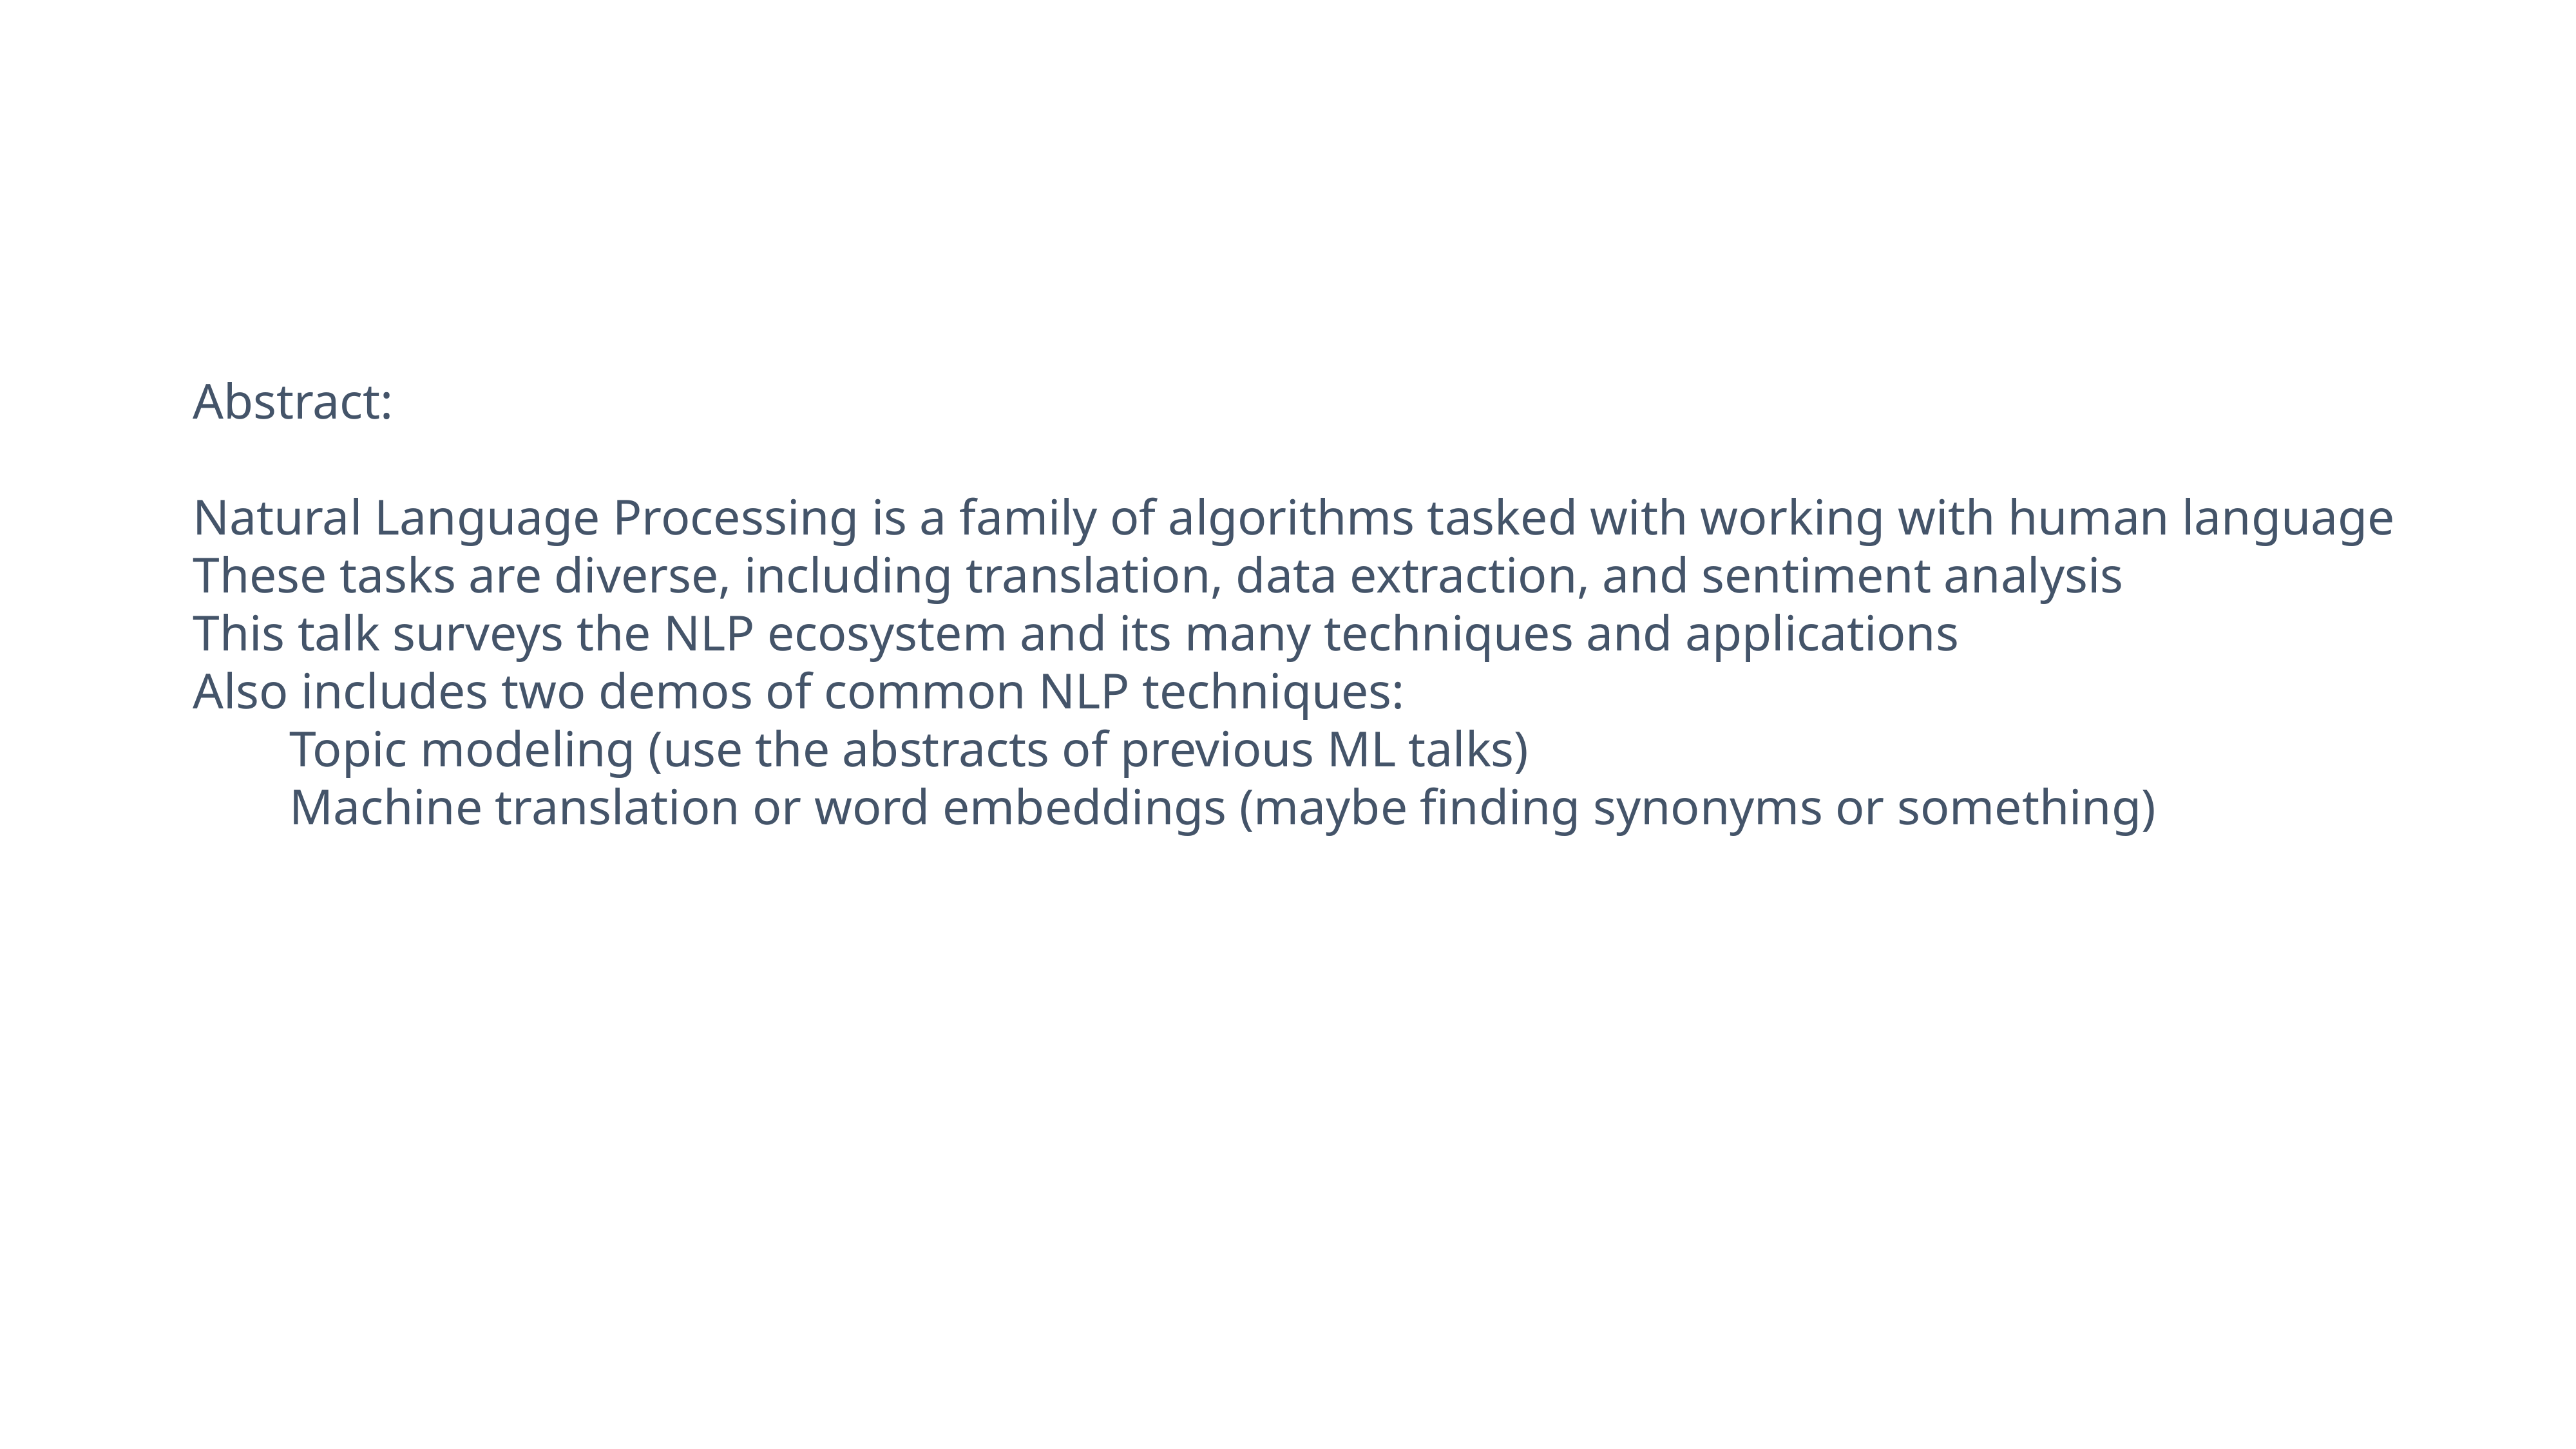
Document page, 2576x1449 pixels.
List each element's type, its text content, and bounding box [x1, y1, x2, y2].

text_box Abstract: Natural Language Processing is a family of algorithms tasked with working with human language These tasks are diverse, including translation, data extraction, and sentiment analysis This talk surveys the NLP ecosystem and its many techniques and applications Also includes two demos of common NLP techniques: Topic modeling (use the abstracts of previous ML talks) Machine translation or word embeddings (maybe finding synonyms or something) [183, 366, 2406, 840]
